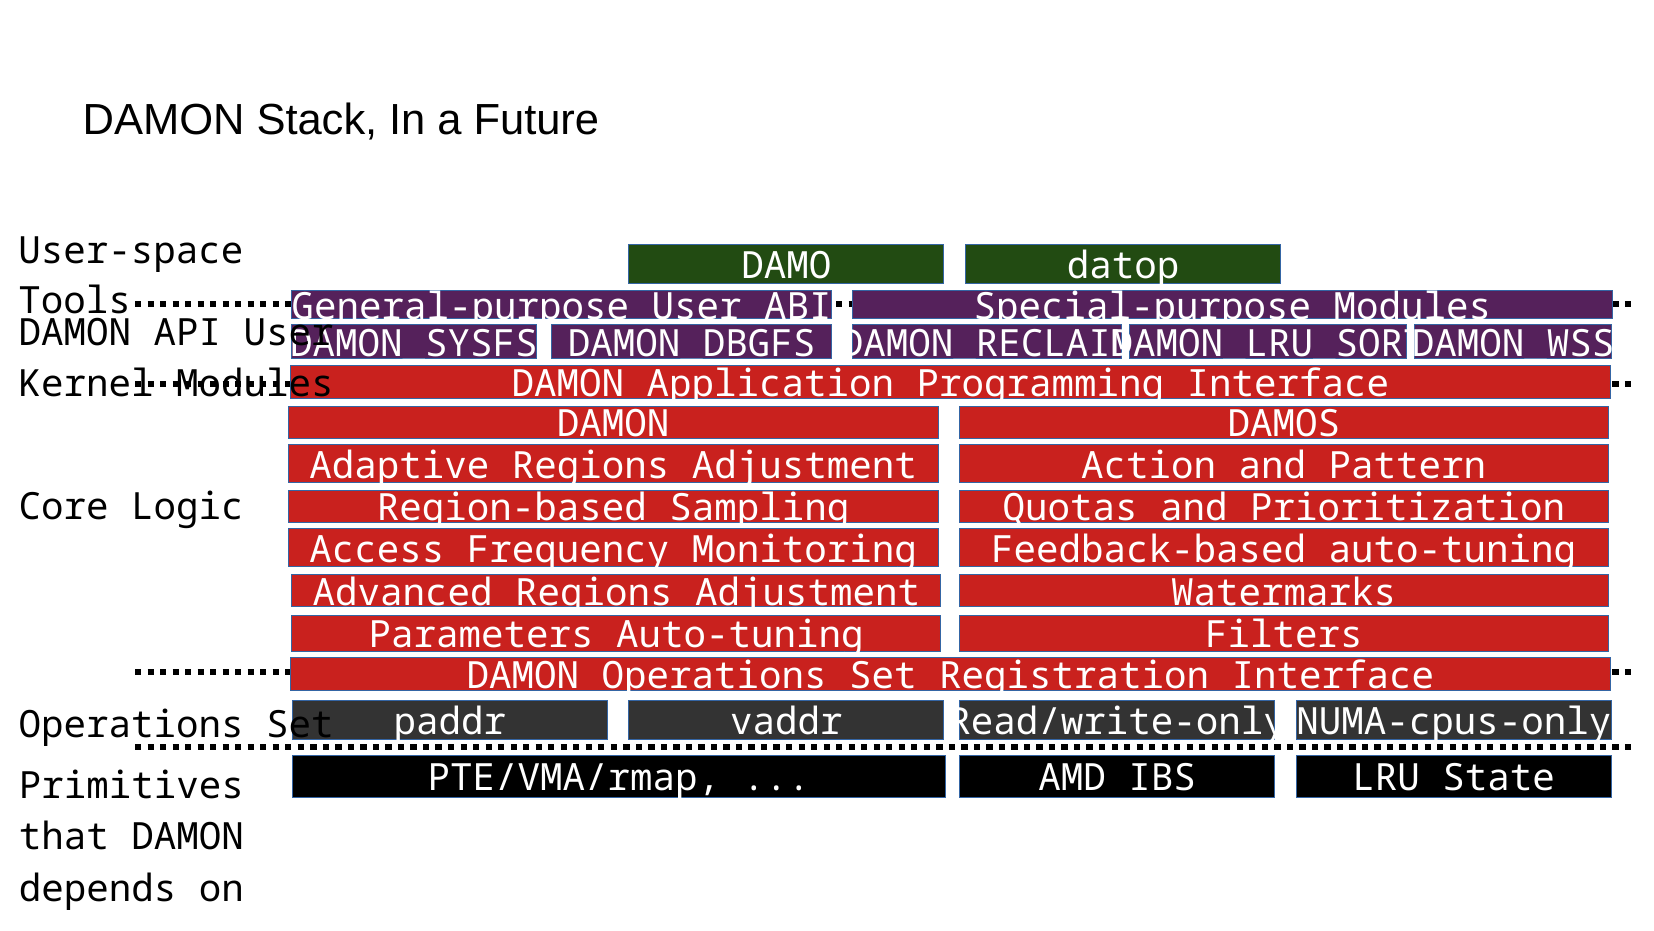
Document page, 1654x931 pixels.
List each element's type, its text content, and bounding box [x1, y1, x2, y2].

text_box PTE/VMA/rmap, ... [292, 755, 946, 798]
text_box Quotas and Prioritization [959, 490, 1609, 523]
text_box User-space Tools [3, 215, 221, 298]
text_box Adaptive Regions Adjustment [288, 444, 939, 483]
text_box NUMA-cpus-only [1296, 700, 1612, 740]
text_box DAMO [628, 244, 944, 284]
text_box DAMON_RECLAIM [852, 324, 1122, 359]
text_box DAMON_LRU_SORT [1129, 324, 1407, 359]
text_box AMD IBS [959, 755, 1275, 798]
text_box paddr [296, 700, 608, 740]
text_box DAMON_WSS [1414, 324, 1612, 359]
text_box Region-based Sampling [288, 490, 939, 523]
text_box Read/write-only [959, 700, 1275, 740]
text_box LRU State [1296, 755, 1612, 798]
text_box Parameters Auto-tuning [291, 615, 941, 652]
text_box datop [1162, 260, 1173, 276]
text_box DAMON Operations Set Registration Interface [290, 657, 1611, 691]
text_box DAMON Application Programming Interface [290, 365, 1611, 399]
text_box paddr [399, 716, 410, 732]
title DAMON Stack, In a Future [82, 81, 1571, 157]
text_box Primitives that DAMON depends on [3, 751, 222, 880]
text_box General-purpose User ABI [291, 290, 436, 319]
text_box Feedback-based auto-tuning [959, 528, 1609, 567]
text_box DAMON_SYSFS [296, 324, 537, 359]
text_box Action and Pattern [959, 444, 1609, 483]
text_box General-purpose User ABI [440, 290, 832, 319]
text_box Operations Set [3, 689, 296, 743]
text_box Access Frequency Monitoring [288, 528, 939, 567]
text_box DAMON [288, 406, 939, 439]
text_box Filters [959, 615, 1609, 652]
text_box datop [965, 244, 1281, 284]
text_box vaddr [628, 700, 944, 740]
text_box Special-purpose Modules [1122, 290, 1394, 319]
text_box DAMOS [959, 406, 1609, 439]
text_box DAMON API User Kernel Modules [3, 298, 296, 389]
text_box Special-purpose Modules [1398, 290, 1433, 319]
text_box Special-purpose Modules [852, 290, 1118, 319]
text_box DAMON_DBGFS [551, 324, 832, 359]
text_box Core Logic [3, 472, 221, 526]
text_box Watermarks [959, 574, 1609, 607]
text_box Special-purpose Modules [1437, 290, 1613, 319]
text_box Advanced Regions Adjustment [291, 574, 941, 607]
text_box DAMON_WSS [1417, 332, 1428, 353]
